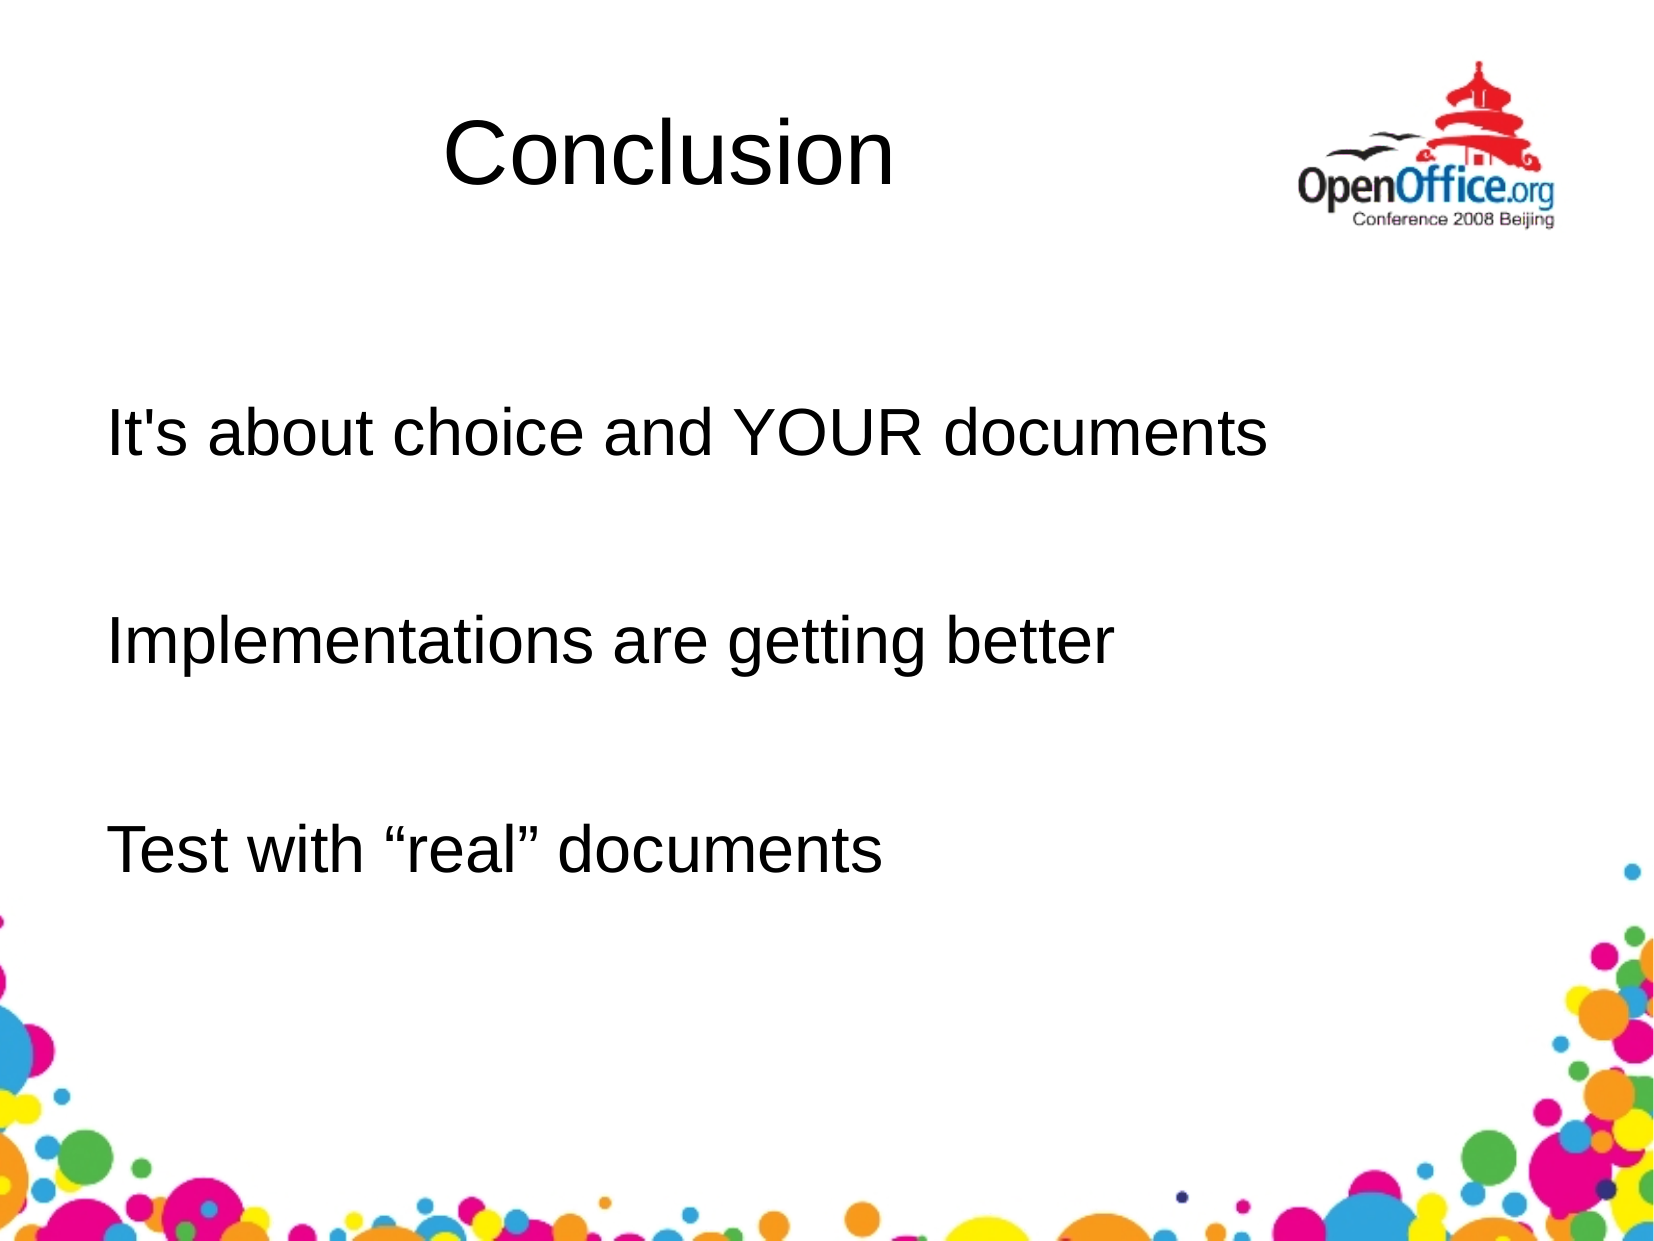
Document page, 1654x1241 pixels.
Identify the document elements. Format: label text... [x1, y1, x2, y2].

title Conclusion [82, 49, 1258, 257]
picture [1285, 51, 1569, 250]
list It's about choice and YOUR documents Implementations are getting better Test with “real” documents [88, 290, 1577, 1200]
picture [0, 810, 1654, 1241]
